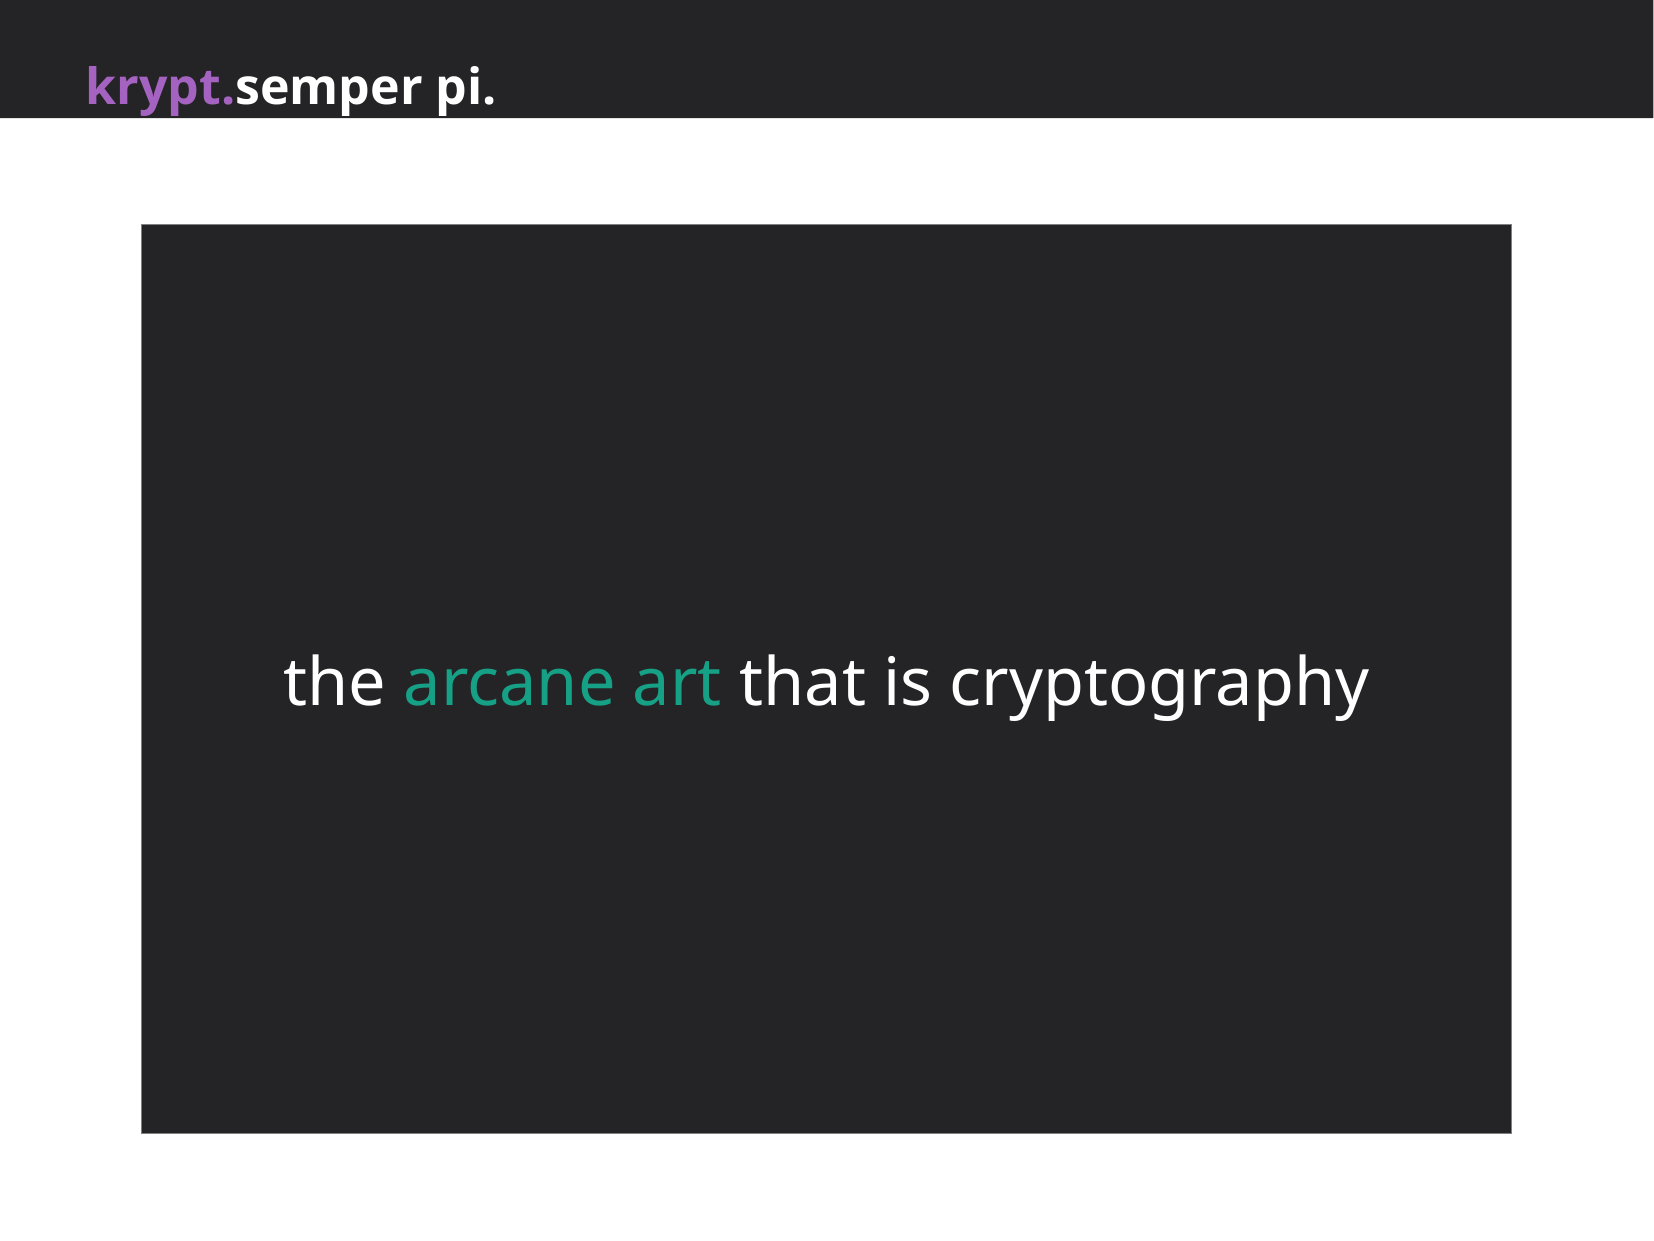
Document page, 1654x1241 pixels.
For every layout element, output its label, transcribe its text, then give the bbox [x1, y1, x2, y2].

text_box the arcane art that is cryptography [141, 224, 1512, 1134]
text_box [0, 0, 1654, 119]
text_box krypt.semper pi. [70, 43, 1359, 119]
text_box [165, 531, 1441, 1087]
